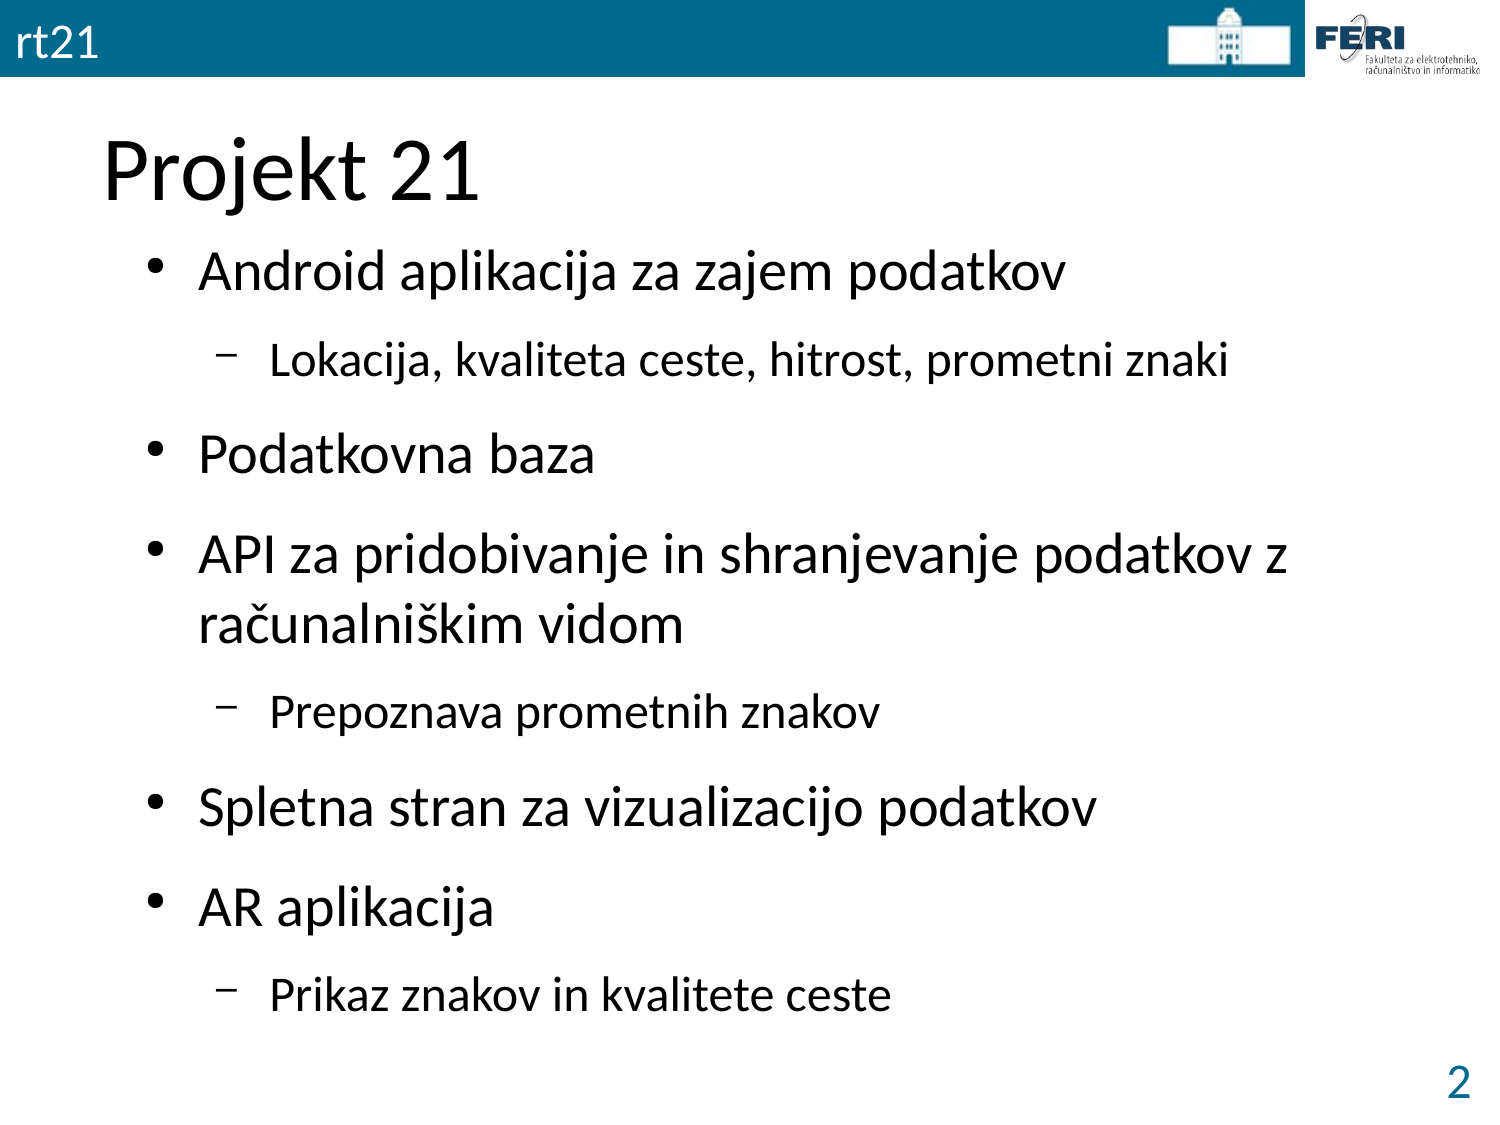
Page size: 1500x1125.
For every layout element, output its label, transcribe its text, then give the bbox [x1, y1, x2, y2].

picture [1316, 13, 1480, 74]
slide_number <number> [1339, 1046, 1487, 1112]
picture [1167, 7, 1292, 66]
list Android aplikacija za zajem podatkov Lokacija, kvaliteta ceste, hitrost, prometni znaki Podatkovna baza API za pridobivanje in shranjevanje podatkov z računalniškim vidom Prepoznava prometnih znakov Spletna stran za vizualizacijo podatkov AR aplikacija Prikaz znakov in kvalitete ceste [112, 224, 1388, 1125]
title Projekt 21 [87, 78, 1425, 250]
footer rt21 [0, 0, 1117, 77]
